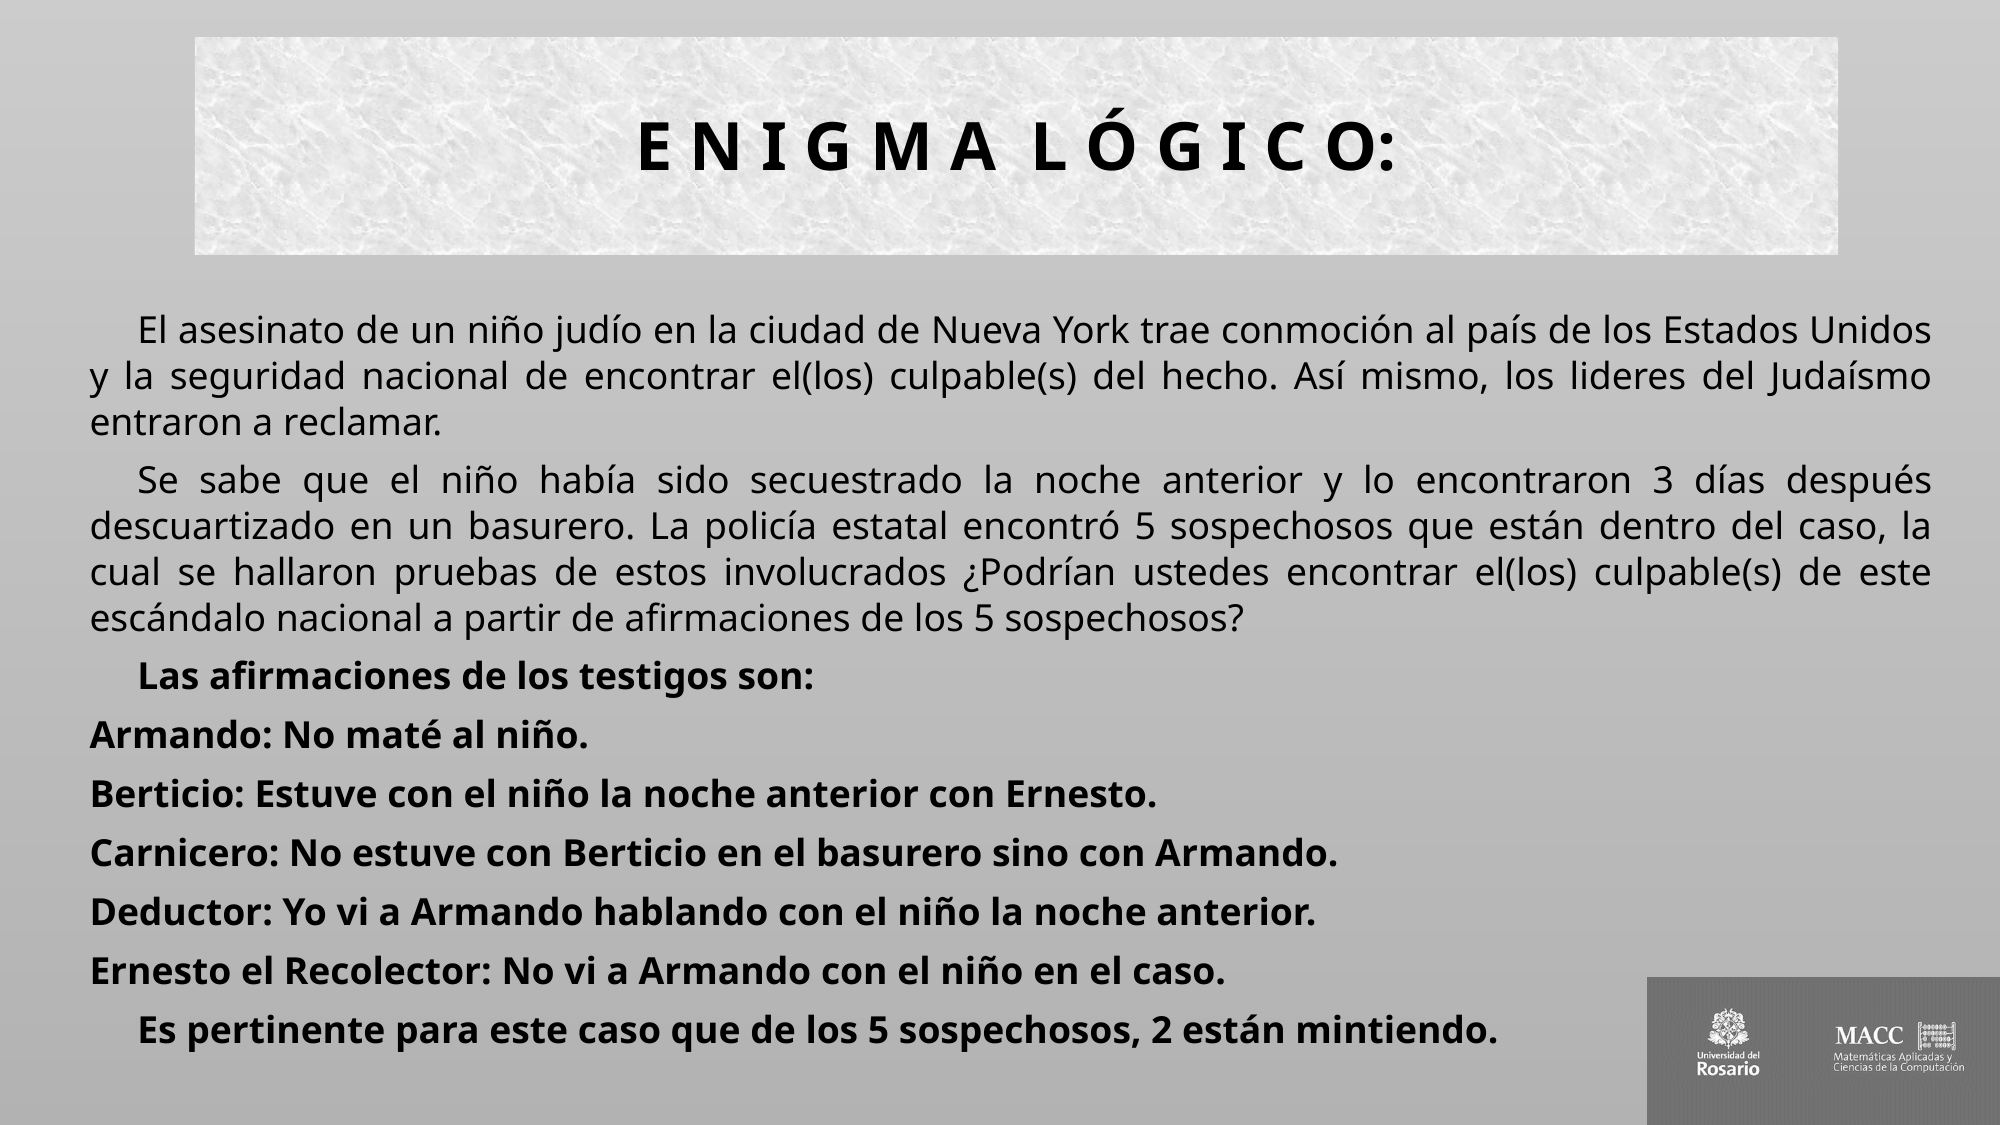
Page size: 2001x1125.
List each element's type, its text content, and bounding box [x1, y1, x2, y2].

text_box E N I G M A L Ó G I C O: [194, 37, 1839, 255]
picture [1647, 977, 2000, 1125]
text_box El asesinato de un niño judío en la ciudad de Nueva York trae conmoción al país de los Estados Unidos y la seguridad nacional de encontrar el(los) culpable(s) del hecho. Así mismo, los lideres del Judaísmo entraron a reclamar. Se sabe que el niño había sido secuestrado la noche anterior y lo encontraron 3 días después descuartizado en un basurero. La policía estatal encontró 5 sospechosos que están dentro del caso, la cual se hallaron pruebas de estos involucrados ¿Podrían ustedes encontrar el(los) culpable(s) de este escándalo nacional a partir de afirmaciones de los 5 sospechosos? Las afirmaciones de los testigos son: Armando: No maté al niño. Berticio: Estuve con el niño la noche anterior con Ernesto. Carnicero: No estuve con Berticio en el basurero sino con Armando. Deductor: Yo vi a Armando hablando con el niño la noche anterior. Ernesto el Recolector: No vi a Armando con el niño en el caso. Es pertinente para este caso que de los 5 sospechosos, 2 están mintiendo. [74, 299, 1950, 1063]
